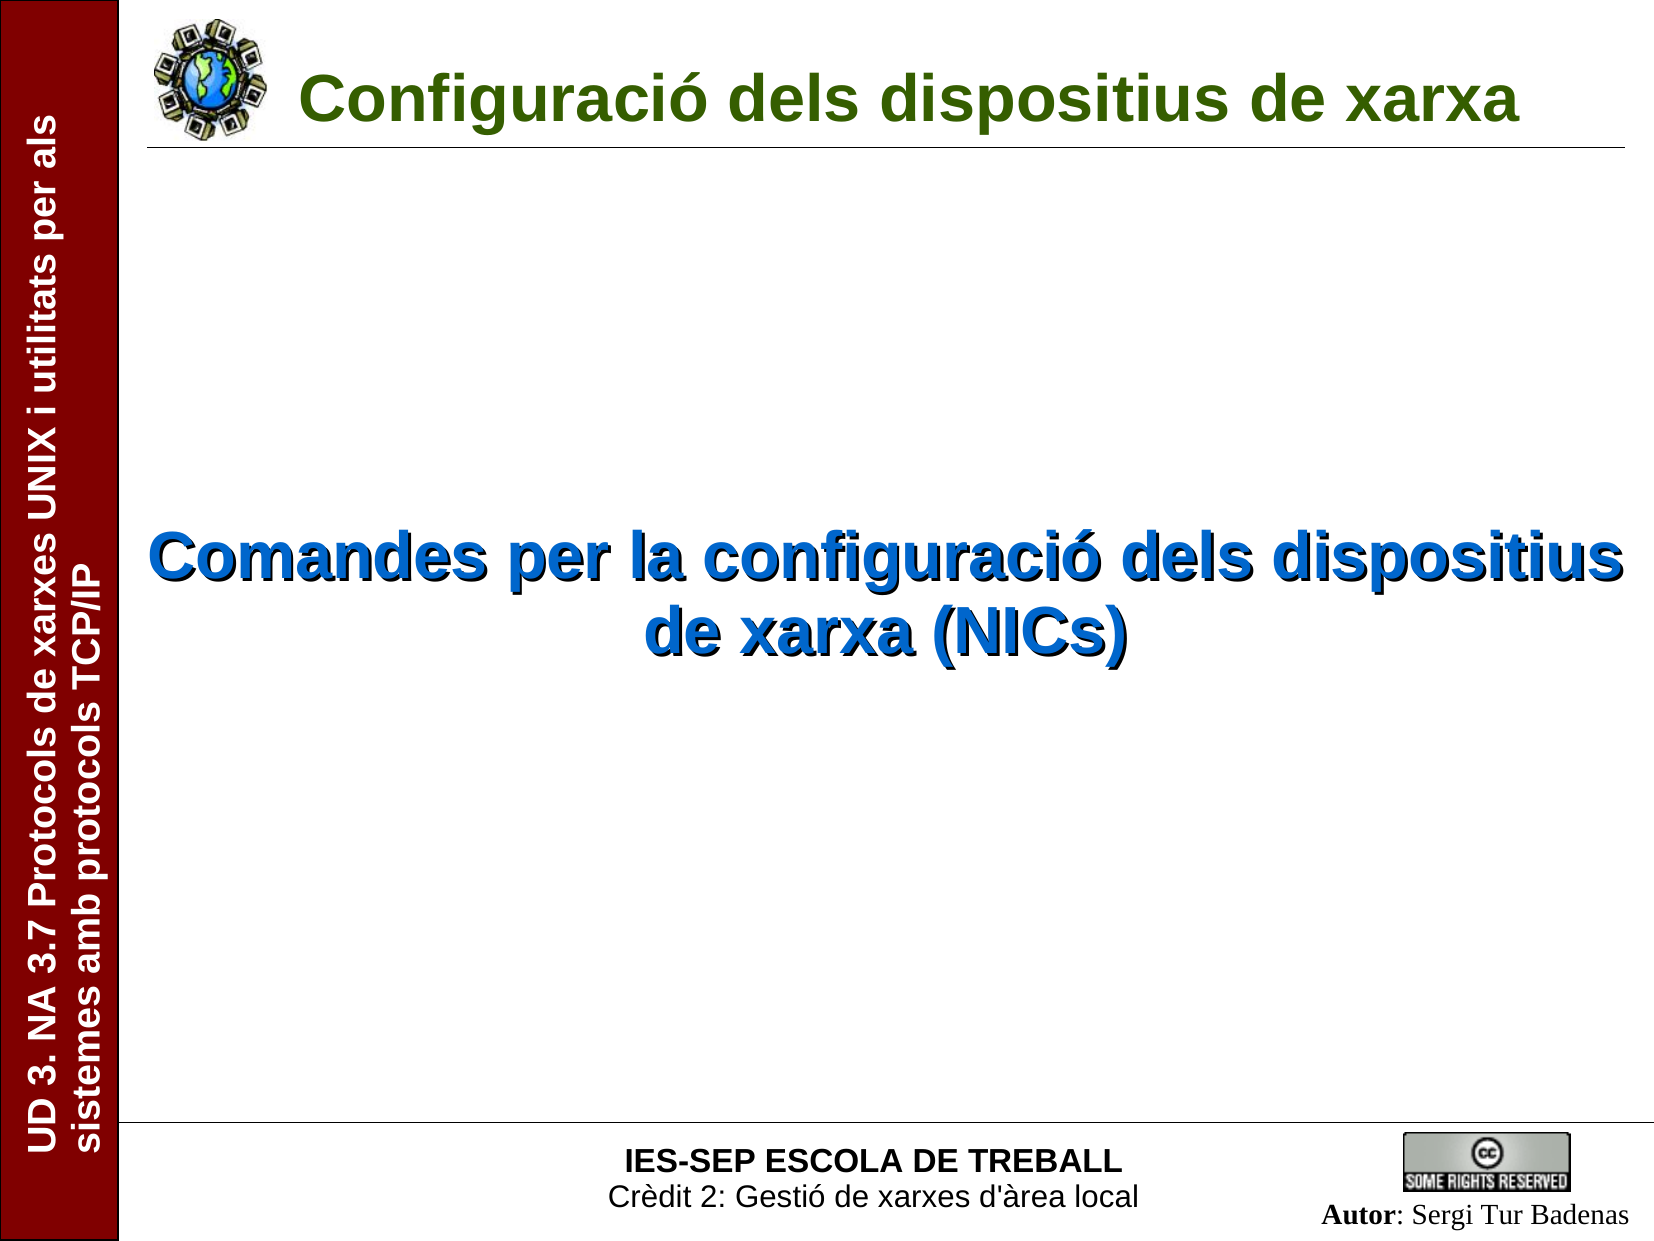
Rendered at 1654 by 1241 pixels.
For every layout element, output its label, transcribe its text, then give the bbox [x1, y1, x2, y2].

title Configuració dels dispositius de xarxa [165, 49, 1654, 148]
picture [1403, 1132, 1571, 1192]
picture [154, 19, 268, 142]
subtitle Comandes per la configuració dels dispositius de xarxa (NICs) [141, 242, 1630, 1093]
